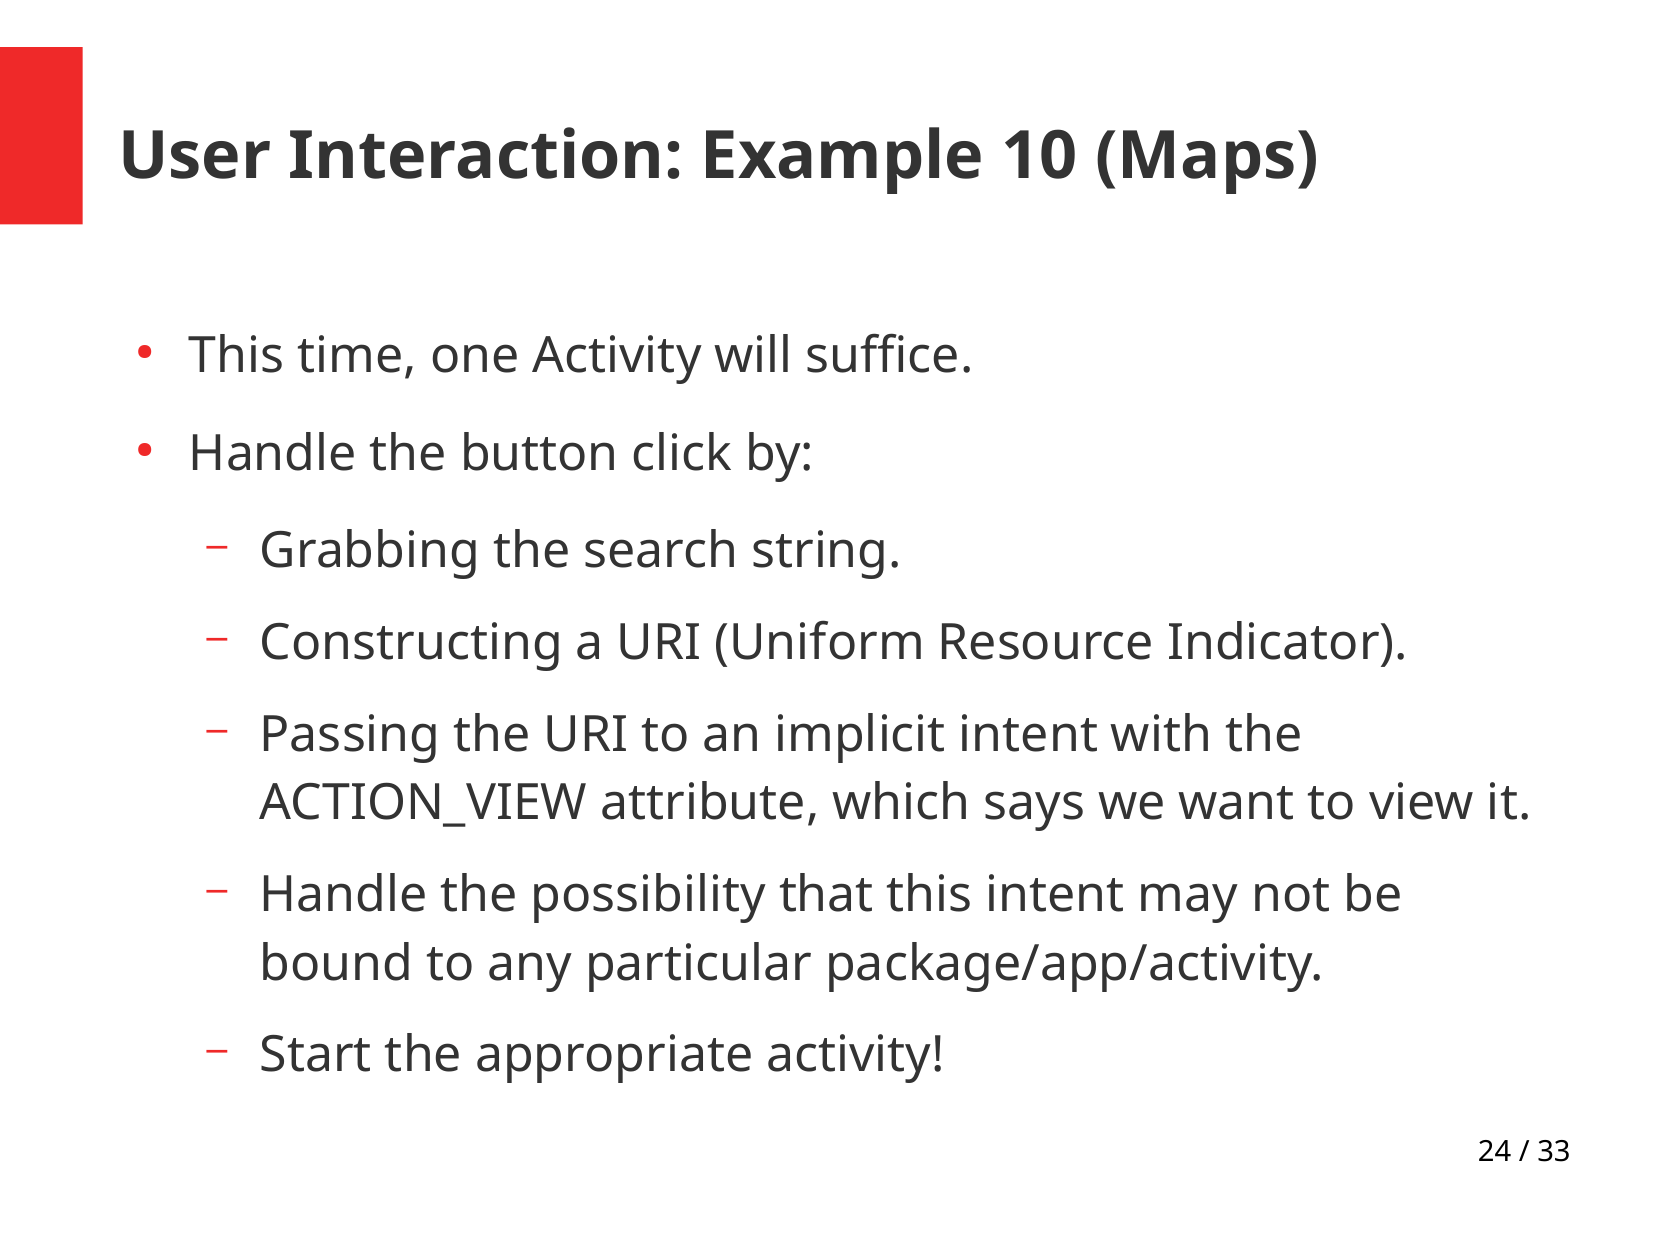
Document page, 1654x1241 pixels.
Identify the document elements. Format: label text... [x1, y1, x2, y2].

title User Interaction: Example 10 (Maps) [118, 49, 1571, 257]
list This time, one Activity will suffice. Handle the button click by: Grabbing the search string. Constructing a URI (Uniform Resource Indicator). Passing the URI to an implicit intent with the ACTION_VIEW attribute, which says we want to view it. Handle the possibility that this intent may not be bound to any particular package/app/activity. Start the appropriate activity! [118, 318, 1536, 1039]
